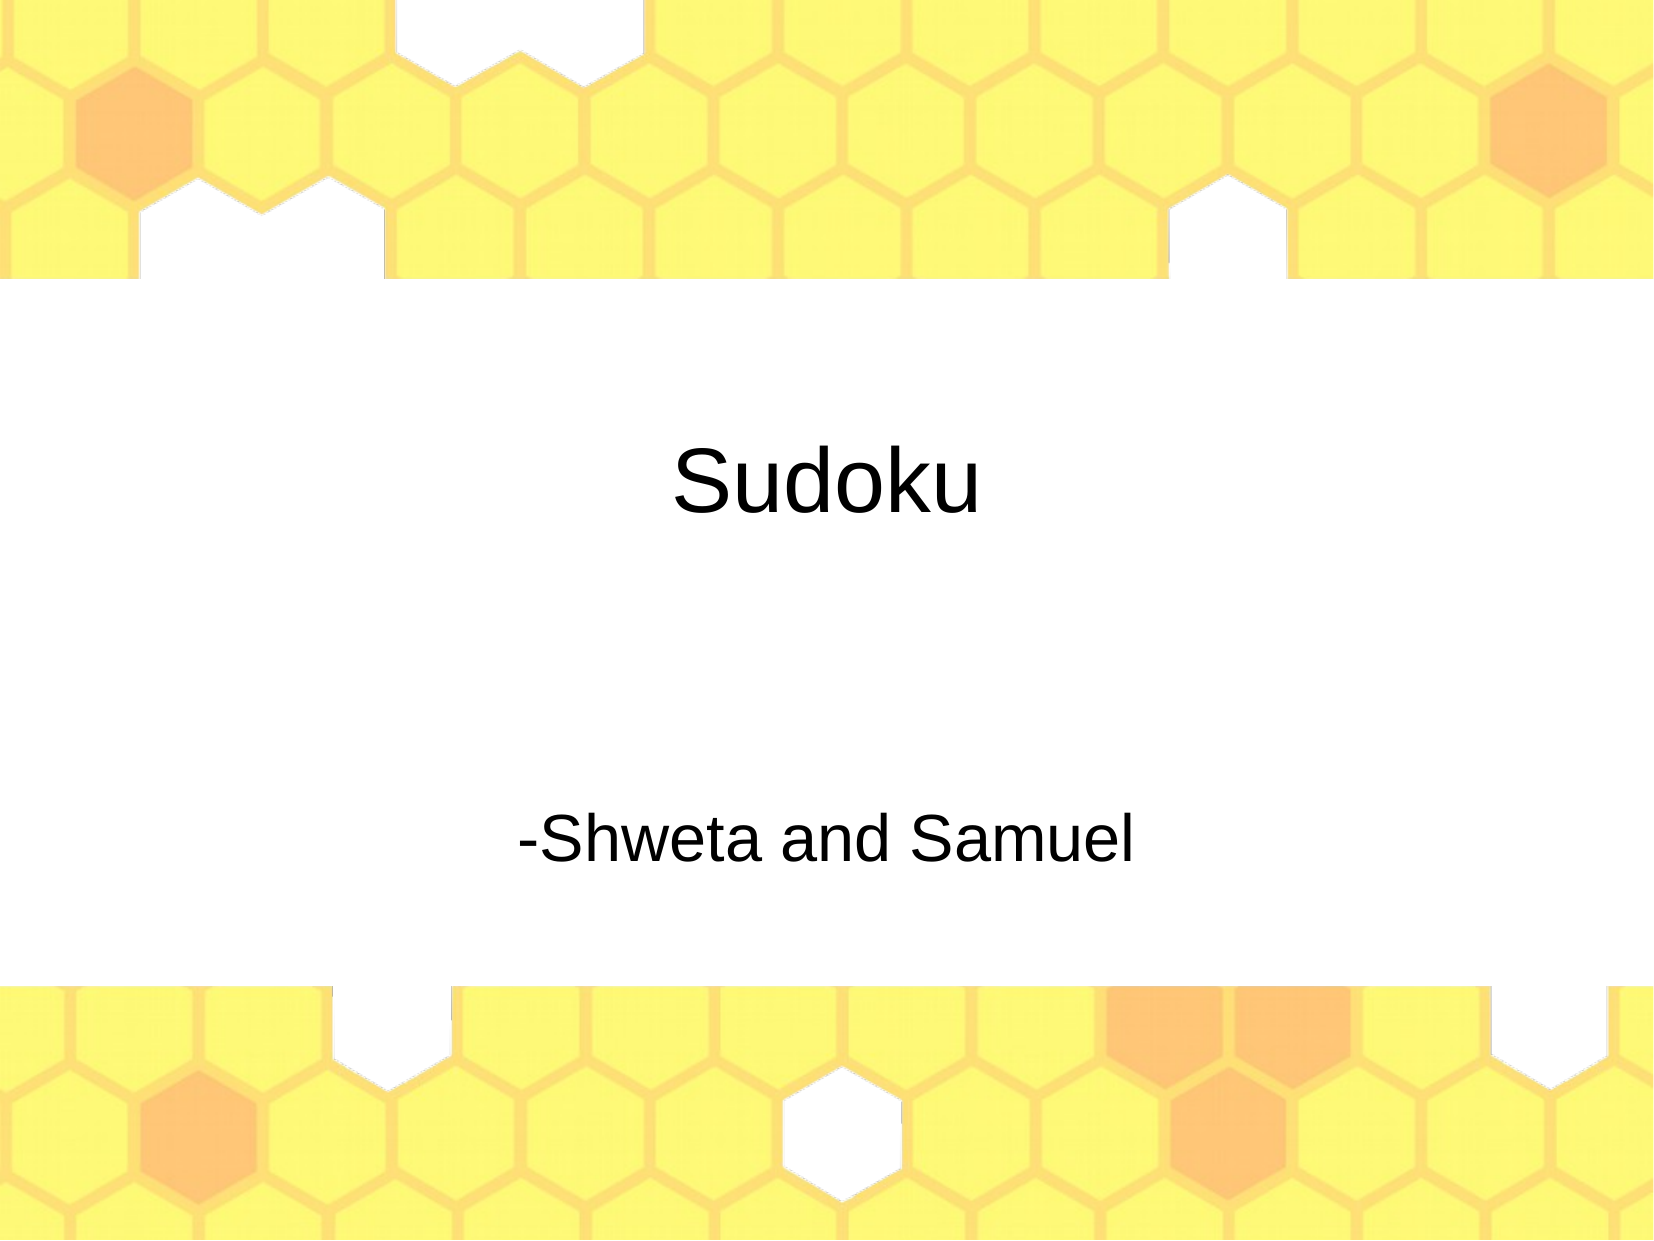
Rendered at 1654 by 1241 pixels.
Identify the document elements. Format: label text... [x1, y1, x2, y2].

subtitle -Shweta and Samuel [82, 744, 1571, 934]
title Sudoku [82, 348, 1571, 615]
picture [0, 986, 1654, 1240]
picture [0, 0, 1654, 279]
